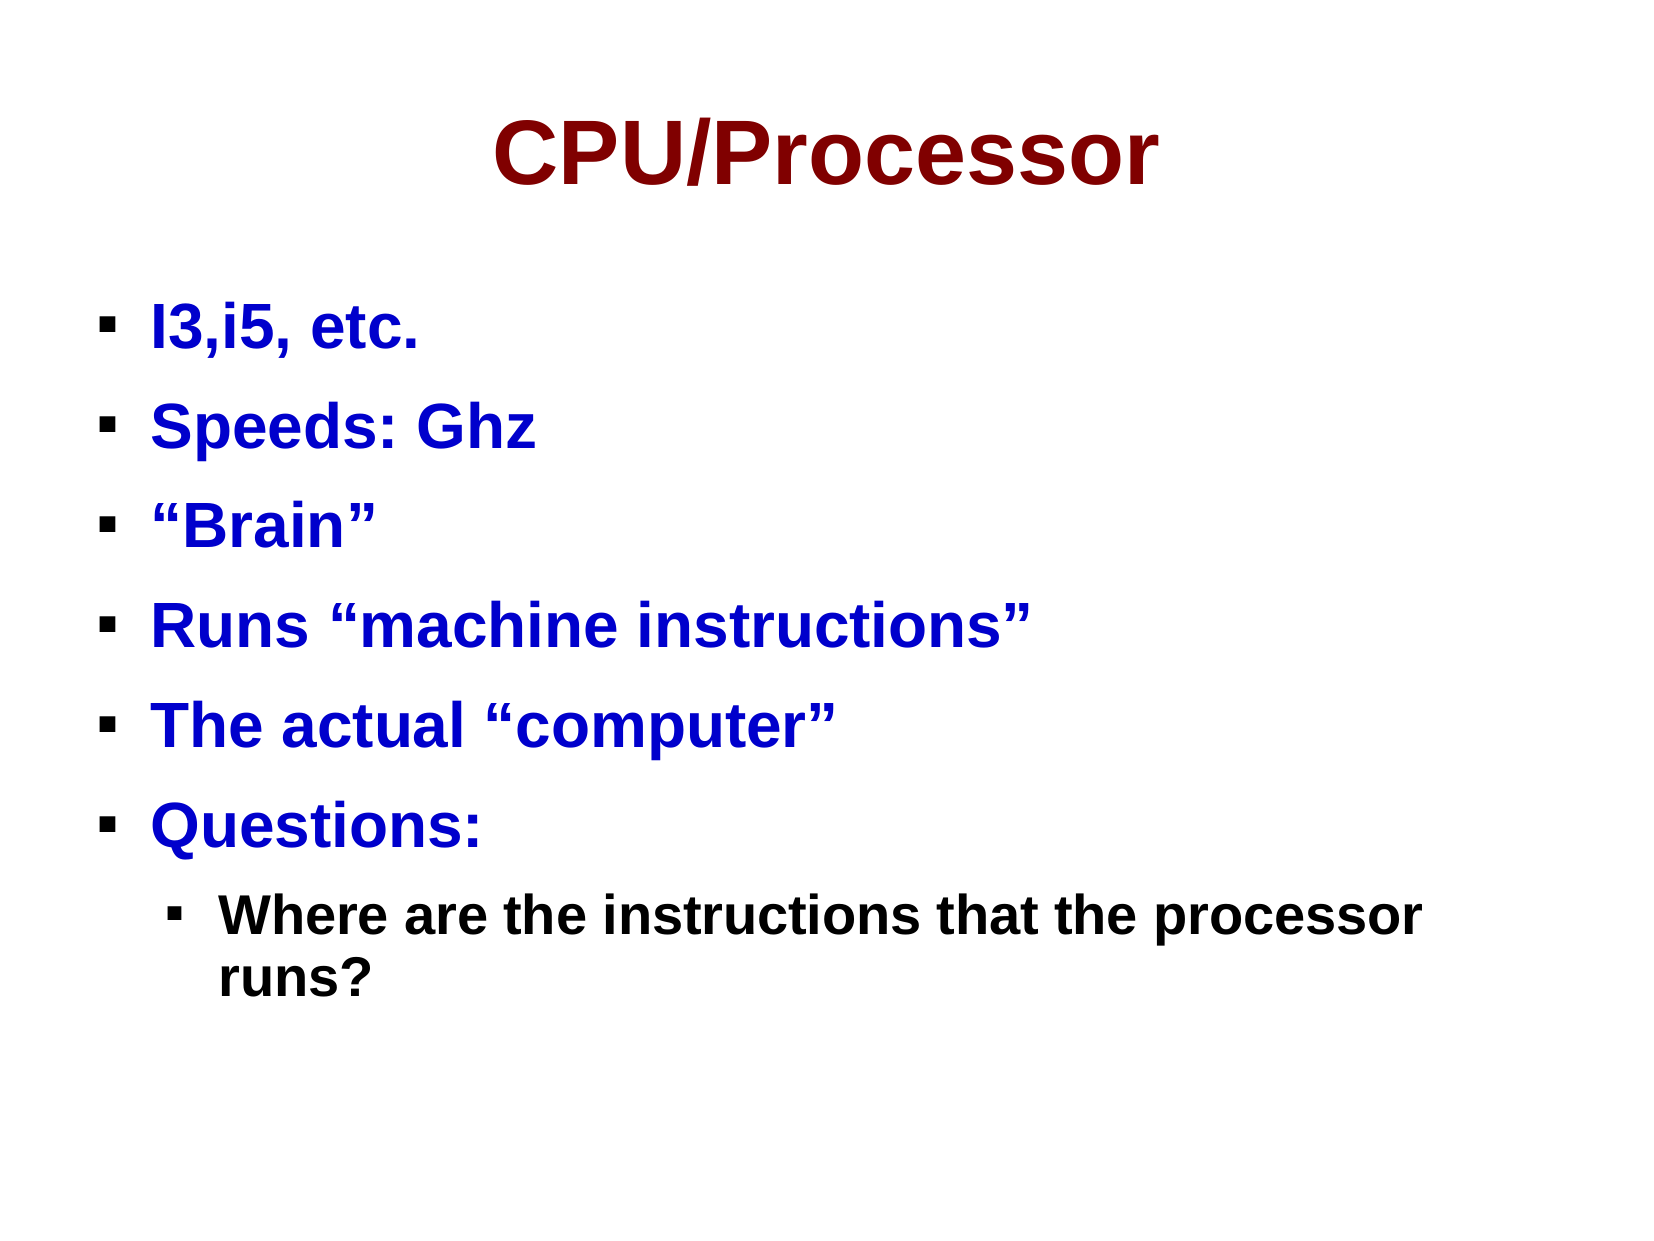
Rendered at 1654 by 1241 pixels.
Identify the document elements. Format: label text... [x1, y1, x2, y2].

title CPU/Processor [82, 49, 1571, 257]
list I3,i5, etc. Speeds: Ghz “Brain” Runs “machine instructions” The actual “computer” Questions: Where are the instructions that the processor runs? [82, 290, 1571, 1010]
